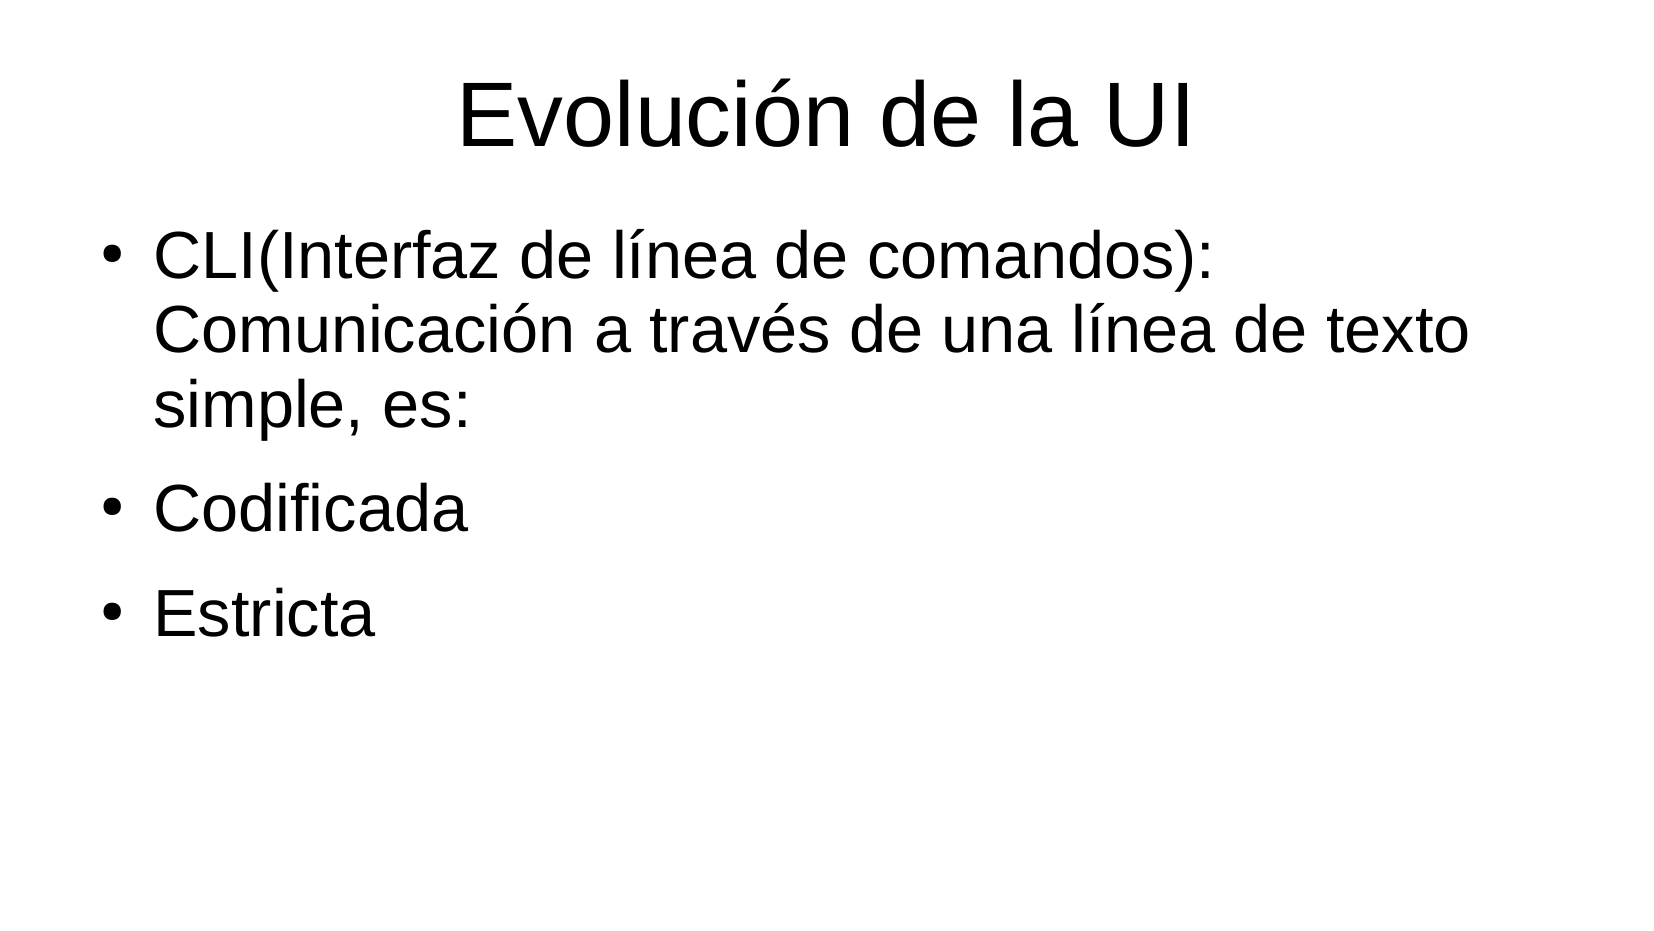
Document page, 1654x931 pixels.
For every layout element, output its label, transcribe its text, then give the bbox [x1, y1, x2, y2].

title Evolución de la UI [82, 37, 1571, 193]
list CLI(Interfaz de línea de comandos): Comunicación a través de una línea de texto simple, es: Codificada Estricta [82, 217, 1571, 758]
